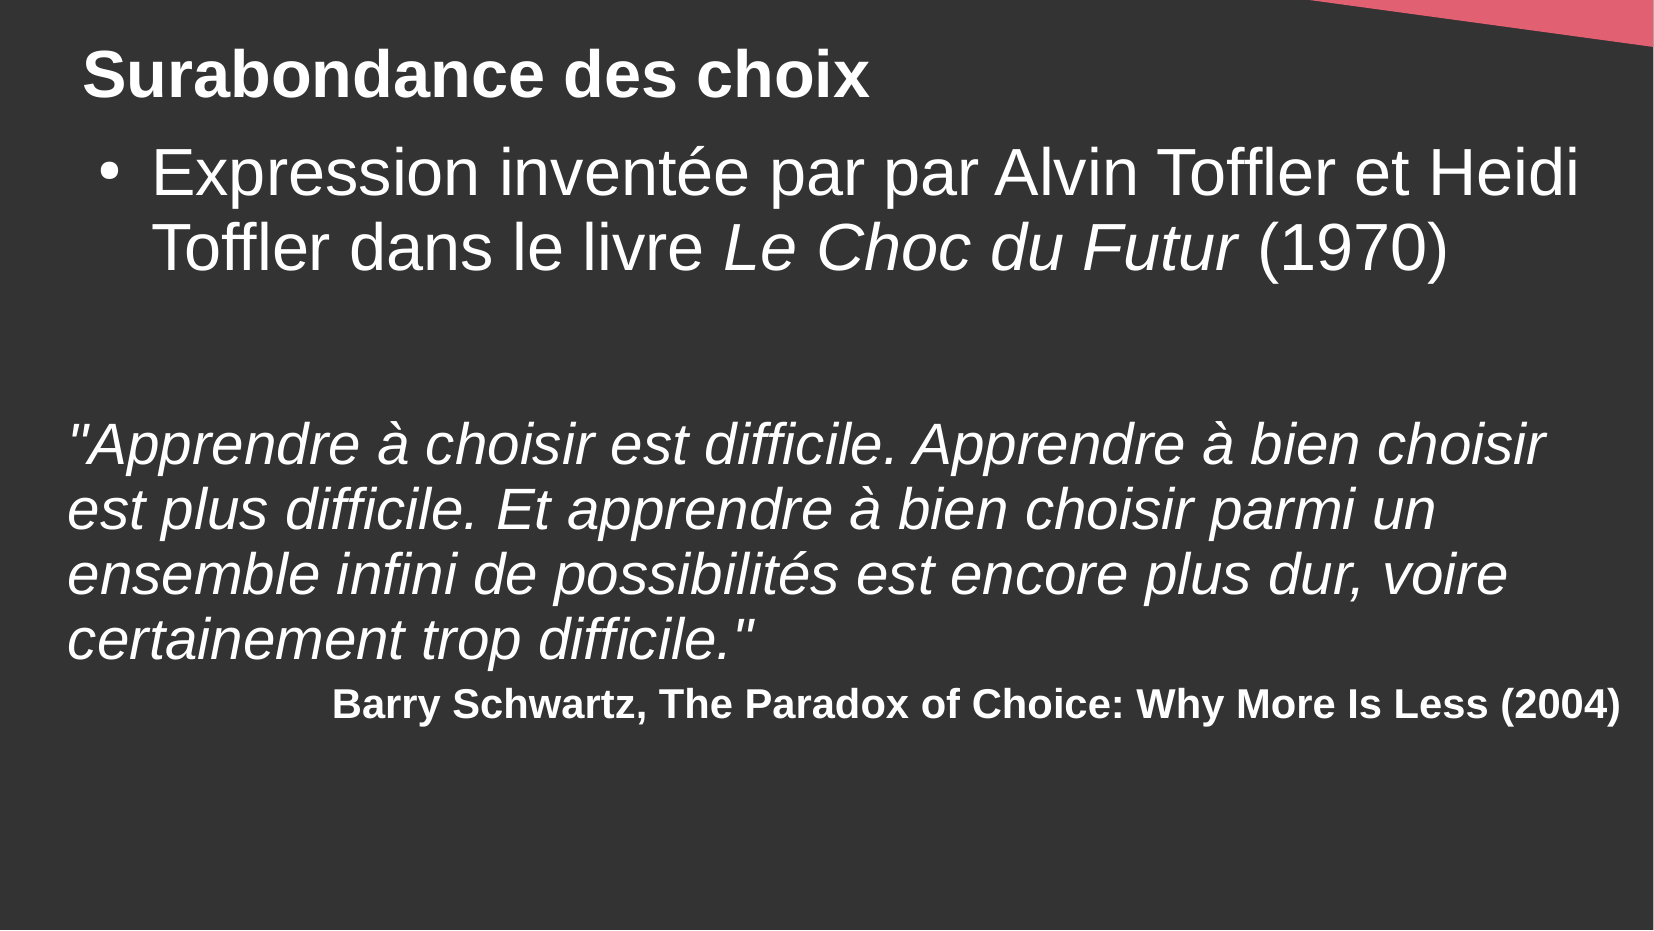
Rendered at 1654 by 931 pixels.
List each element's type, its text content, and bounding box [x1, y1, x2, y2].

list Expression inventée par par Alvin Toffler et Heidi Toffler dans le livre Le Choc du Futur (1970) [80, 134, 1620, 296]
title Barry Schwartz, The Paradox of Choice: Why More Is Less (2004) [31, 680, 1622, 739]
text_box "Apprendre à choisir est difficile. Apprendre à bien choisir est plus difficile. Et apprendre à bien choisir parmi un ensemble infini de possibilités est encore plus dur, voire certainement trop difficile." [53, 404, 1601, 680]
title Surabondance des choix [82, 37, 1453, 112]
text_box [1309, 0, 1654, 48]
